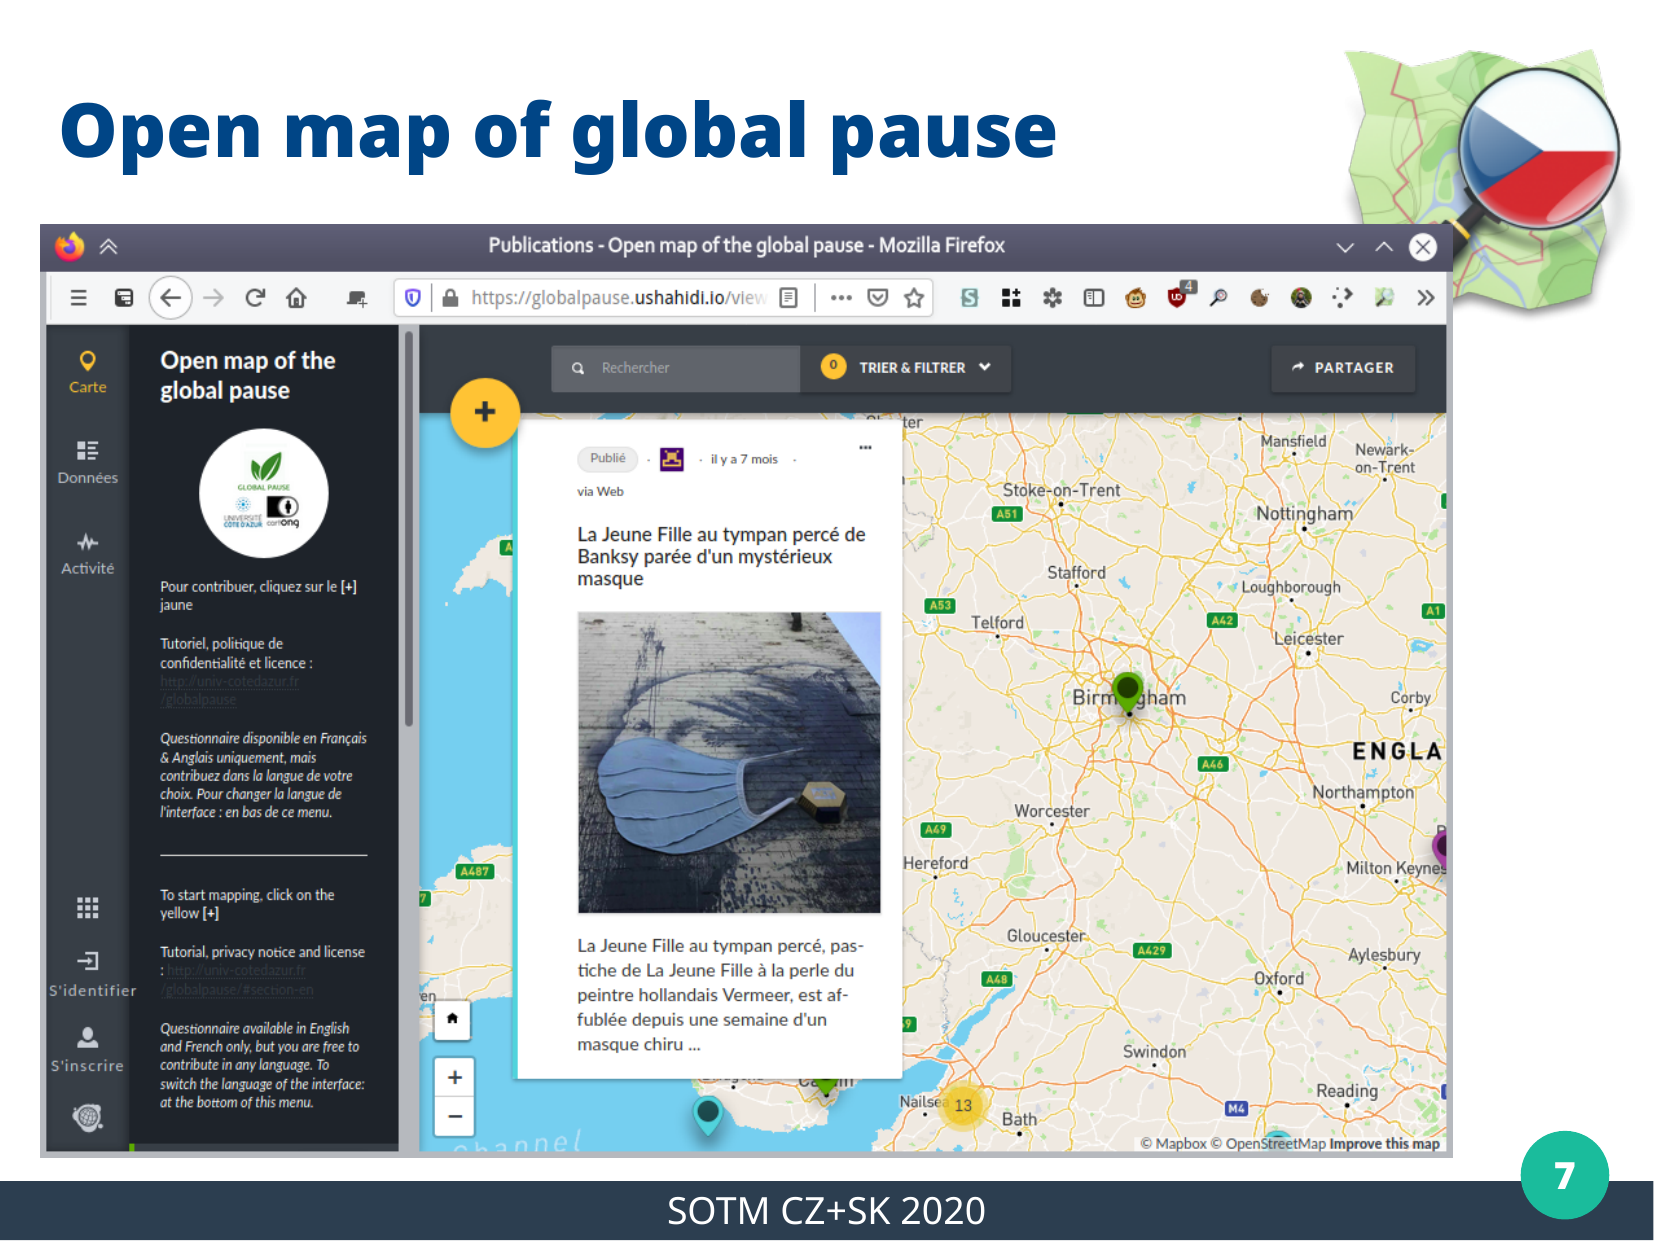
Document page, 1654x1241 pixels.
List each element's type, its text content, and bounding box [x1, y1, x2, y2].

title Open map of global pause [59, 49, 1347, 207]
picture [40, 49, 1635, 1158]
